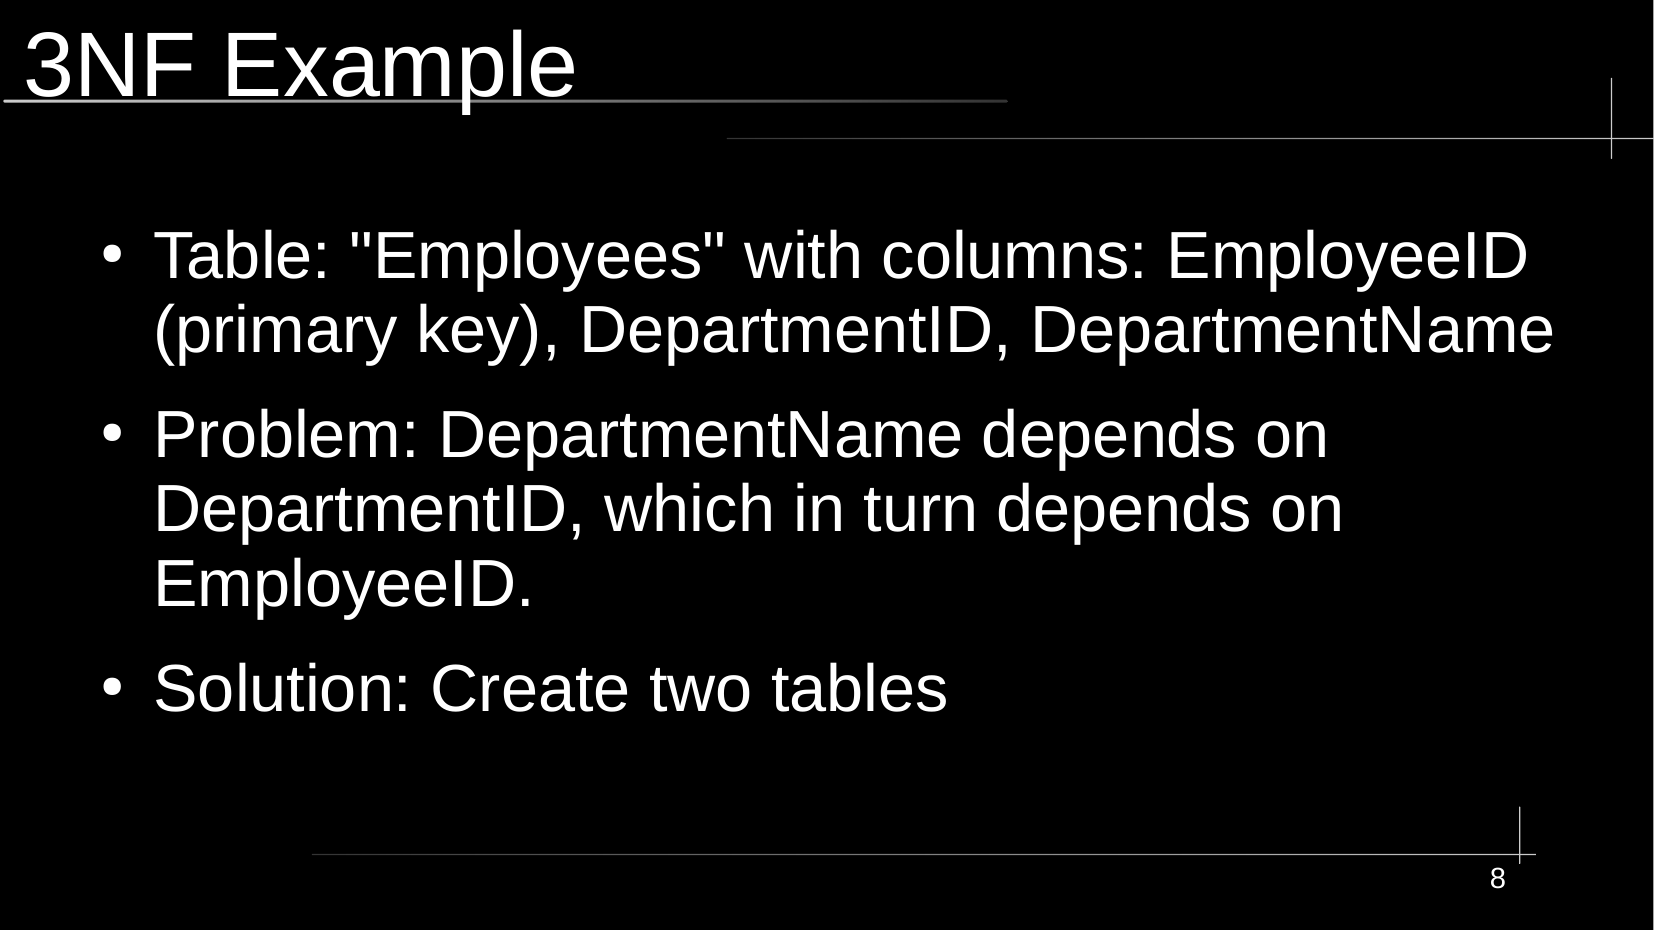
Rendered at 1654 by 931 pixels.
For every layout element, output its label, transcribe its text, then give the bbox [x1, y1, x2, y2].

list Table: "Employees" with columns: EmployeeID (primary key), DepartmentID, DepartmentName Problem: DepartmentName depends on DepartmentID, which in turn depends on EmployeeID. Solution: Create two tables [82, 217, 1571, 758]
title 3NF Example [23, 11, 1589, 119]
